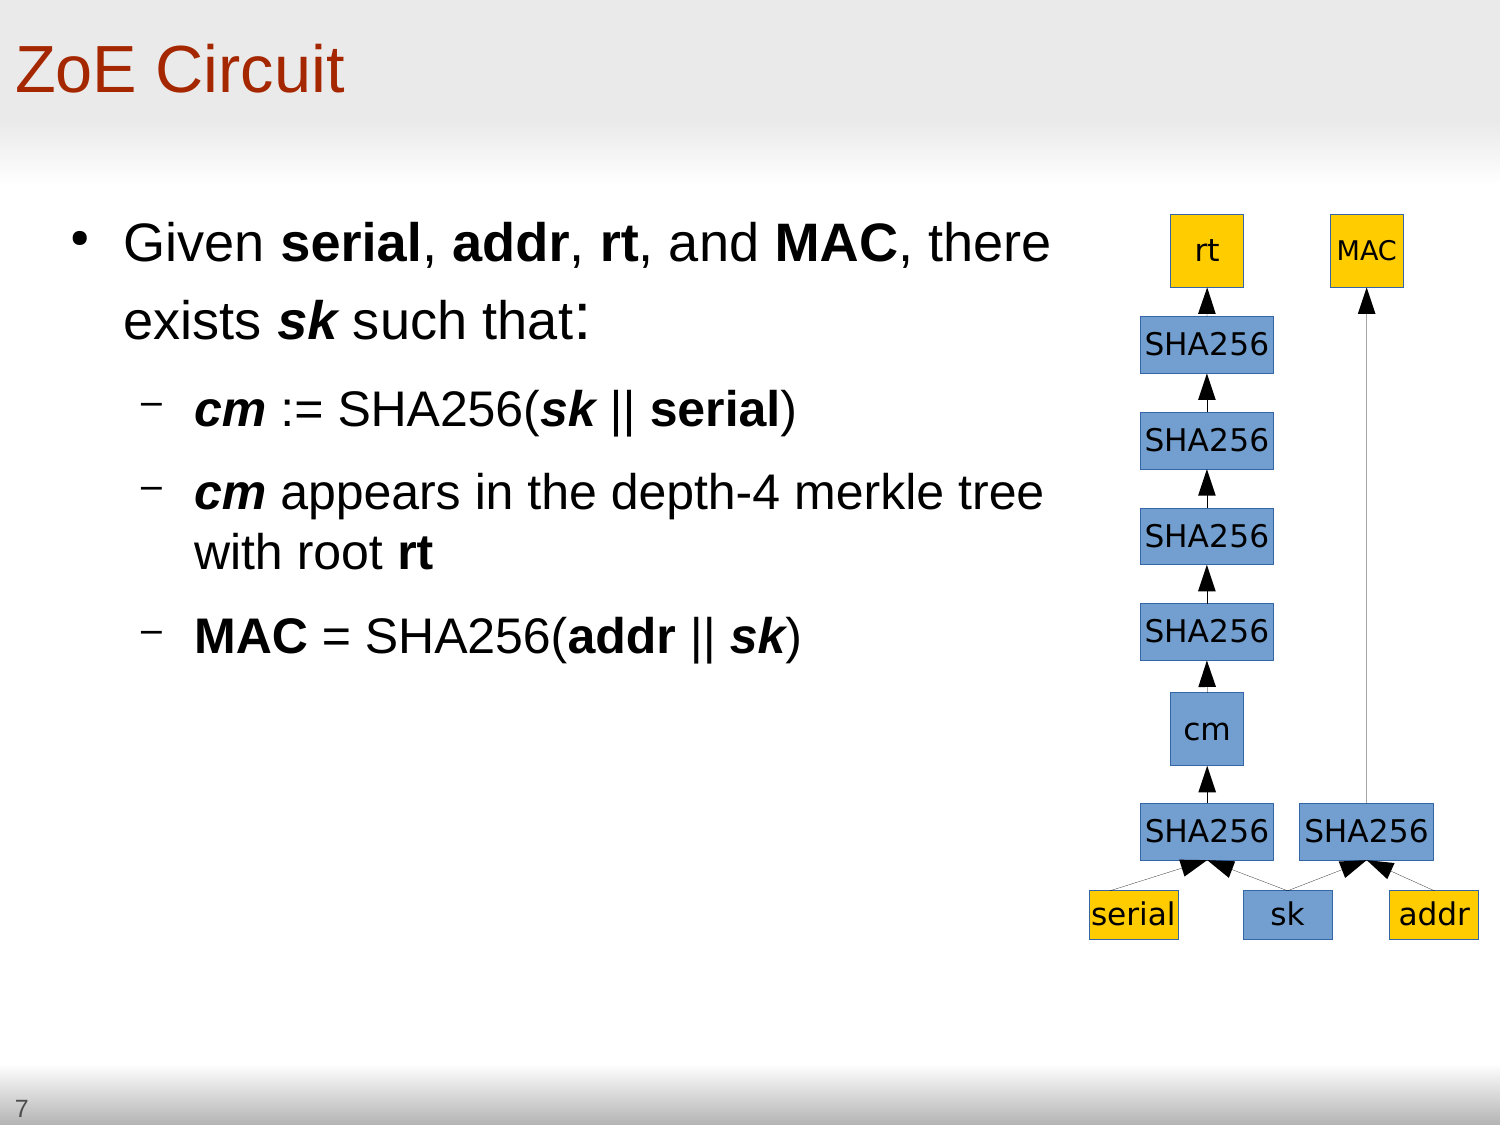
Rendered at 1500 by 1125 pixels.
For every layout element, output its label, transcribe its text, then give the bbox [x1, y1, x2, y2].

text_box sk [1243, 890, 1333, 940]
text_box SHA256 [1140, 603, 1274, 661]
text_box SHA256 [1140, 803, 1274, 861]
title ZoE Circuit [0, 3, 1500, 141]
text_box serial [1089, 890, 1179, 940]
text_box addr [1389, 890, 1479, 940]
text_box SHA256 [1299, 803, 1434, 861]
text_box SHA256 [1140, 412, 1274, 470]
text_box SHA256 [1140, 316, 1274, 374]
text_box MAC [1330, 214, 1404, 288]
text_box SHA256 [1140, 508, 1274, 565]
list Given serial, addr, rt, and MAC, there exists sk such that: cm := SHA256(sk || serial) cm appears in the depth-4 merkle tree with root rt MAC = SHA256(addr || sk) [37, 200, 1111, 1025]
text_box rt [1170, 214, 1244, 288]
text_box cm [1170, 692, 1244, 766]
